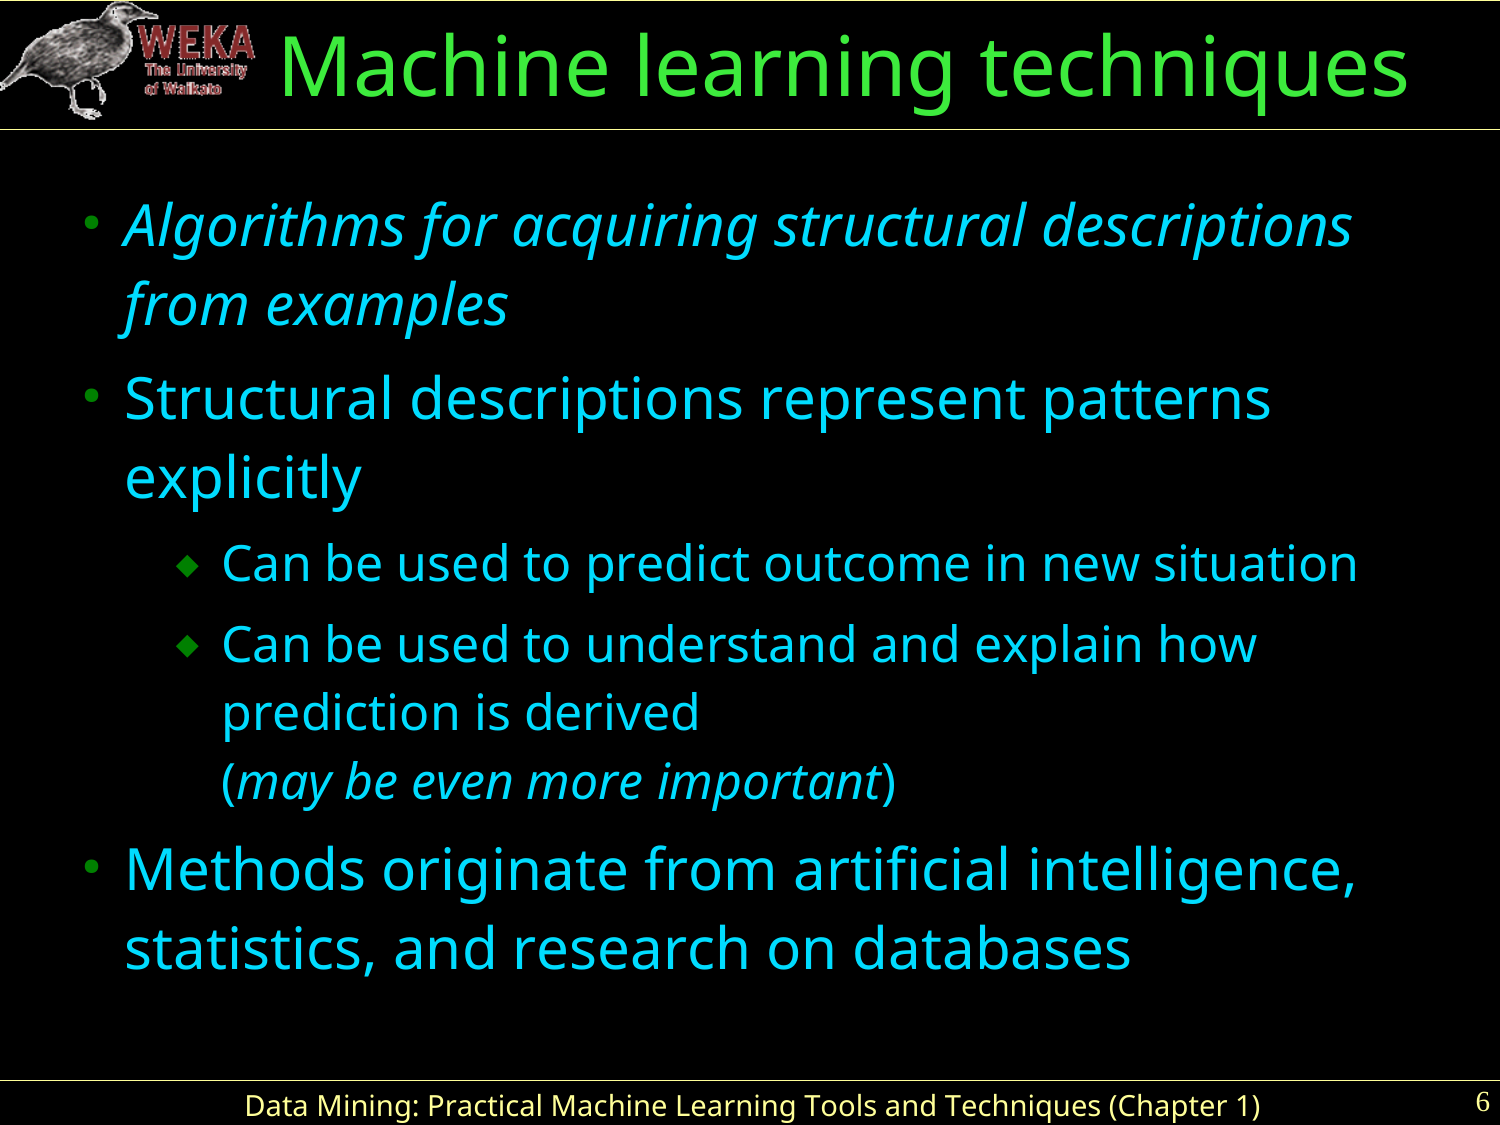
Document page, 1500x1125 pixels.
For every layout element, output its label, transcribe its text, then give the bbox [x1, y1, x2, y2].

list Algorithms for acquiring structural descriptions from examples Structural descriptions represent patterns explicitly Can be used to predict outcome in new situation Can be used to understand and explain how prediction is derived (may be even more important) Methods originate from artificial intelligence, statistics, and research on databases [67, 177, 1418, 1093]
picture [0, 1, 263, 129]
title Machine learning techniques [263, 0, 1500, 159]
